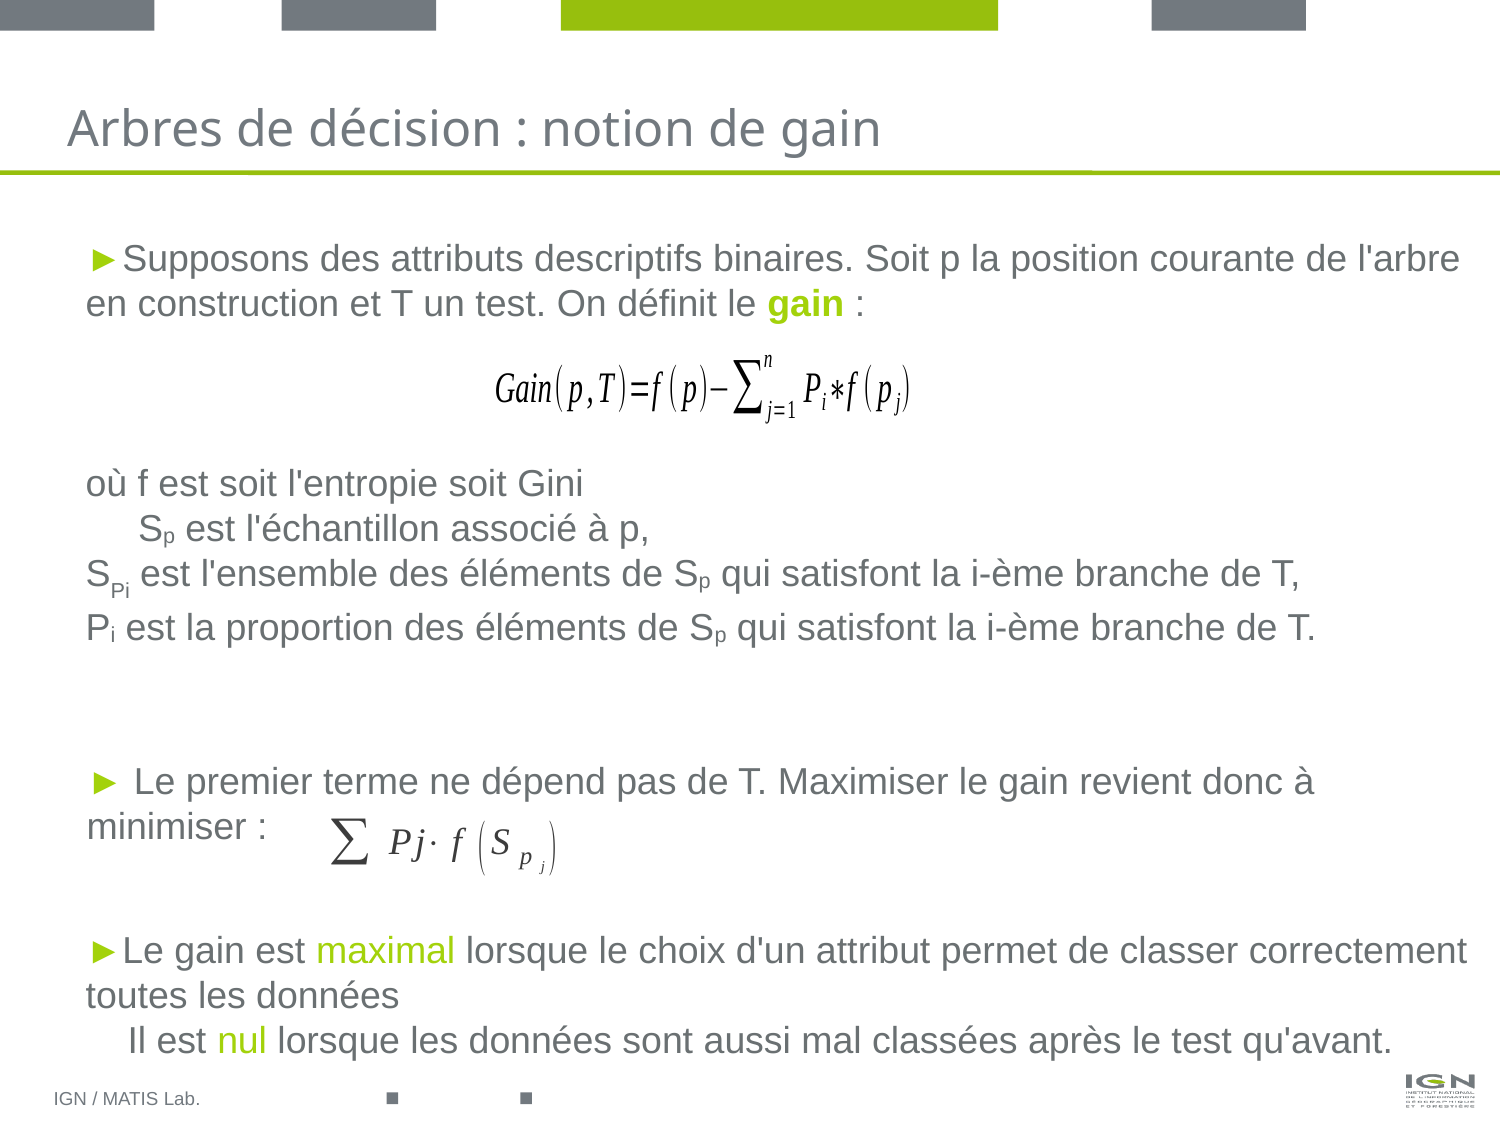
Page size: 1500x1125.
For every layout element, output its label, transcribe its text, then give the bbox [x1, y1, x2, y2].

chart [487, 342, 919, 426]
text_box IGN / MATIS Lab. [38, 1067, 514, 1125]
text_box ►Le gain est maximal lorsque le choix d'un attribut permet de classer correctement toutes les données Il est nul lorsque les données sont aussi mal classées après le test qu'avant. [70, 918, 1500, 1016]
picture [318, 814, 579, 886]
text_box Arbres de décision : notion de gain [53, 80, 1425, 173]
text_box ►Supposons des attributs descriptifs binaires. Soit p la position courante de l'arbre en construction et T un test. On définit le gain : où f est soit l'entropie soit Gini Sp est l'échantillon associé à p, SPi est l'ensemble des éléments de Sp qui satisfont la i-ème branche de T, Pi est la proportion des éléments de Sp qui satisfont la i-ème branche de T. [70, 226, 1500, 591]
picture [1404, 1074, 1475, 1108]
text_box ► Le premier terme ne dépend pas de T. Maximiser le gain revient donc à minimiser : [71, 750, 1453, 875]
